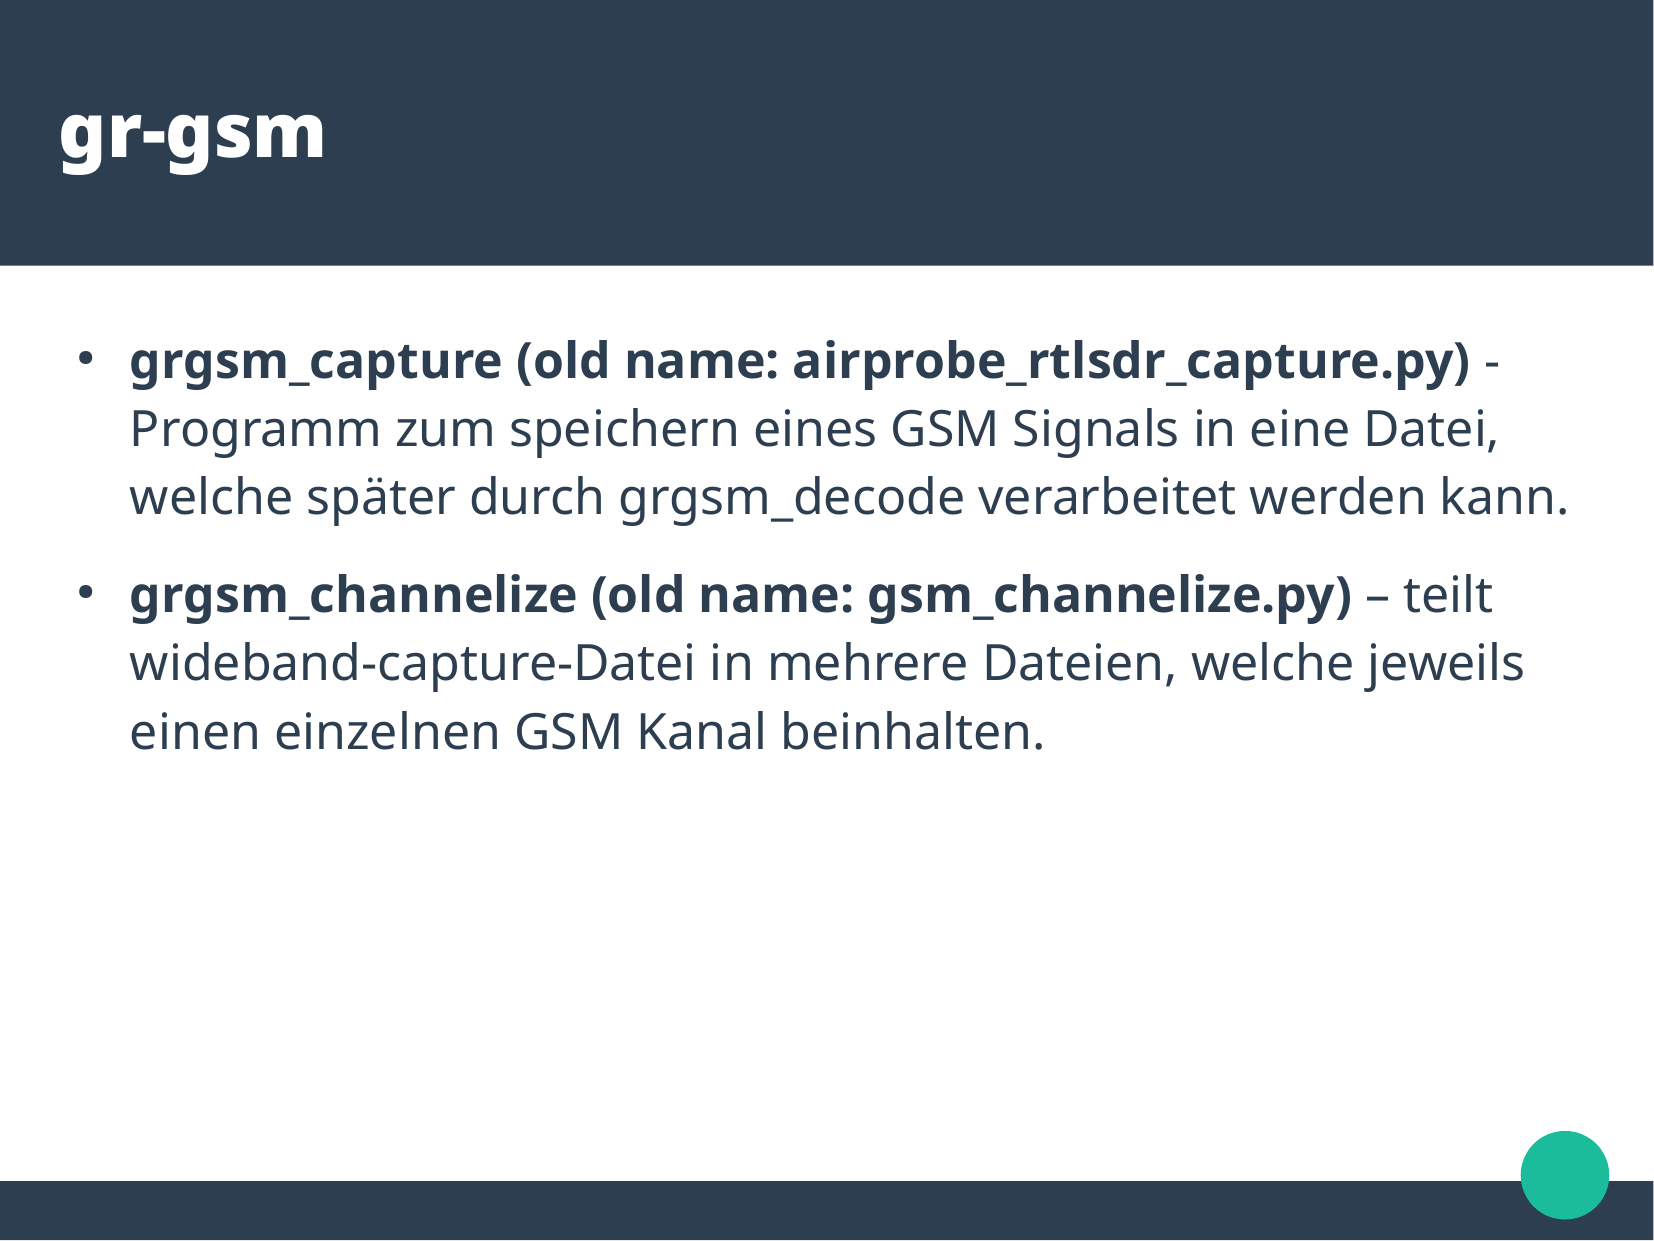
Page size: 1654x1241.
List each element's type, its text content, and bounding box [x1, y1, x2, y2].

title gr-gsm [59, 49, 1595, 207]
list grgsm_capture (old name: airprobe_rtlsdr_capture.py) - Programm zum speichern eines GSM Signals in eine Datei, welche später durch grgsm_decode verarbeitet werden kann. grgsm_channelize (old name: gsm_channelize.py) – teilt wideband-capture-Datei in mehrere Dateien, welche jeweils einen einzelnen GSM Kanal beinhalten. [59, 324, 1595, 1152]
